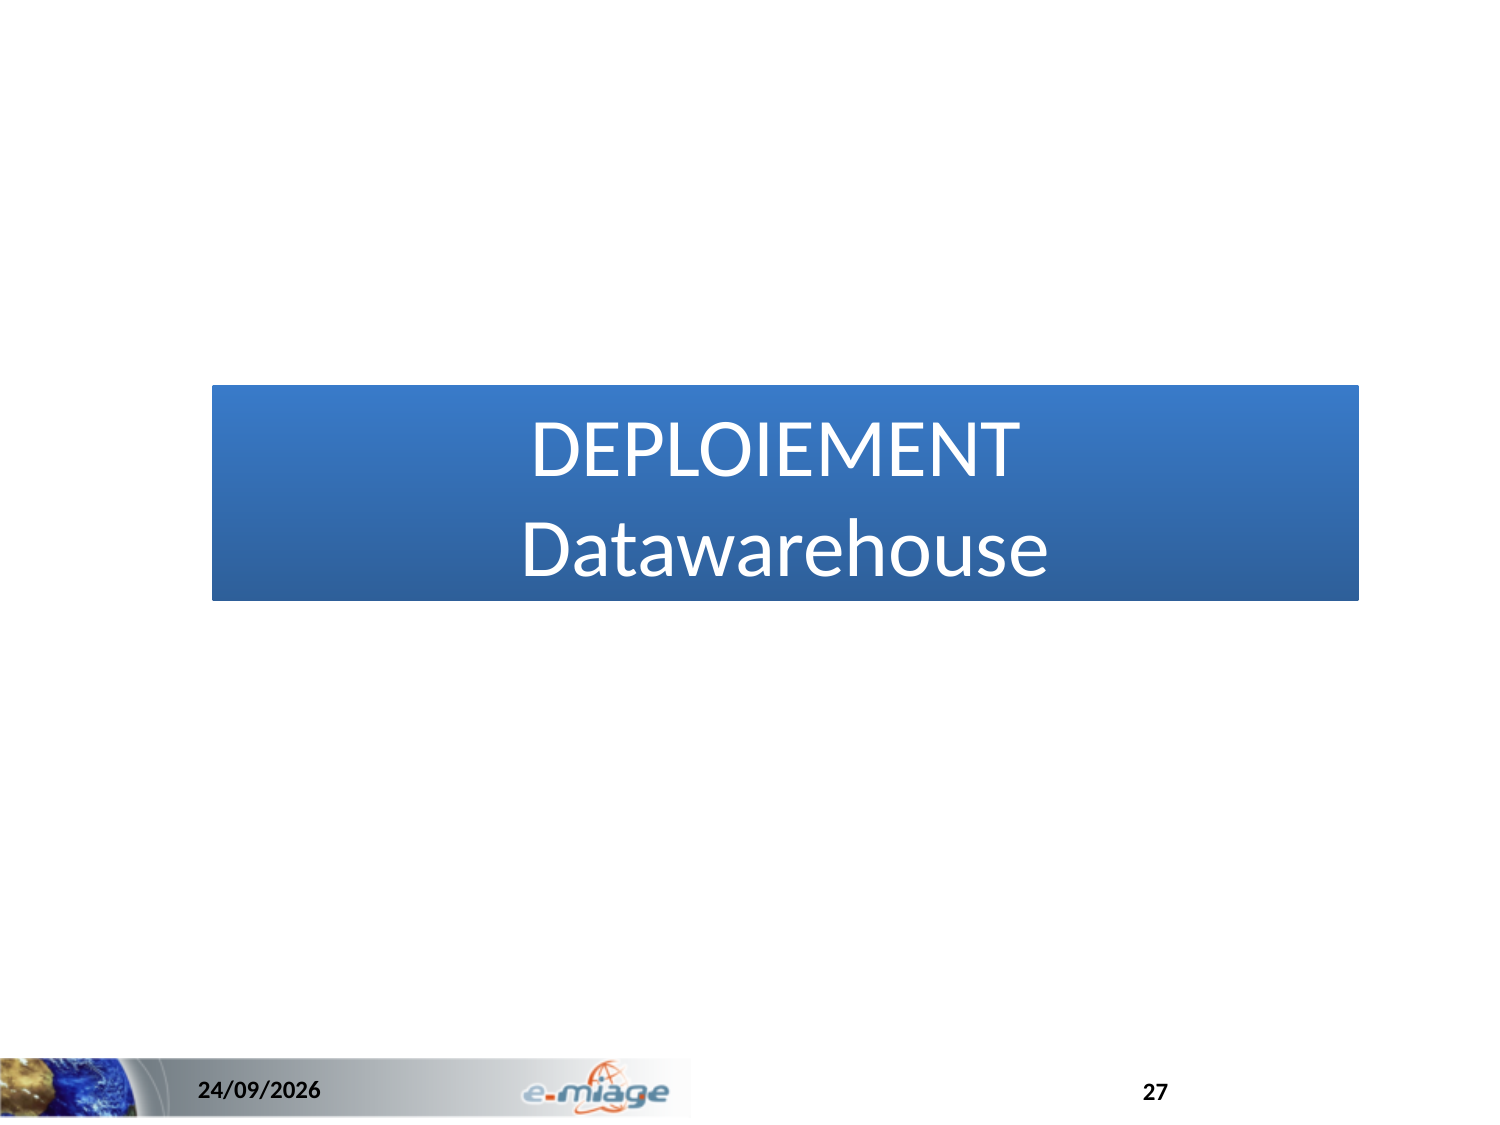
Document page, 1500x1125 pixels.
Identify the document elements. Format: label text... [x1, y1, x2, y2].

picture [0, 1058, 691, 1118]
text_box DEPLOIEMENT Datawarehouse [212, 385, 1359, 601]
